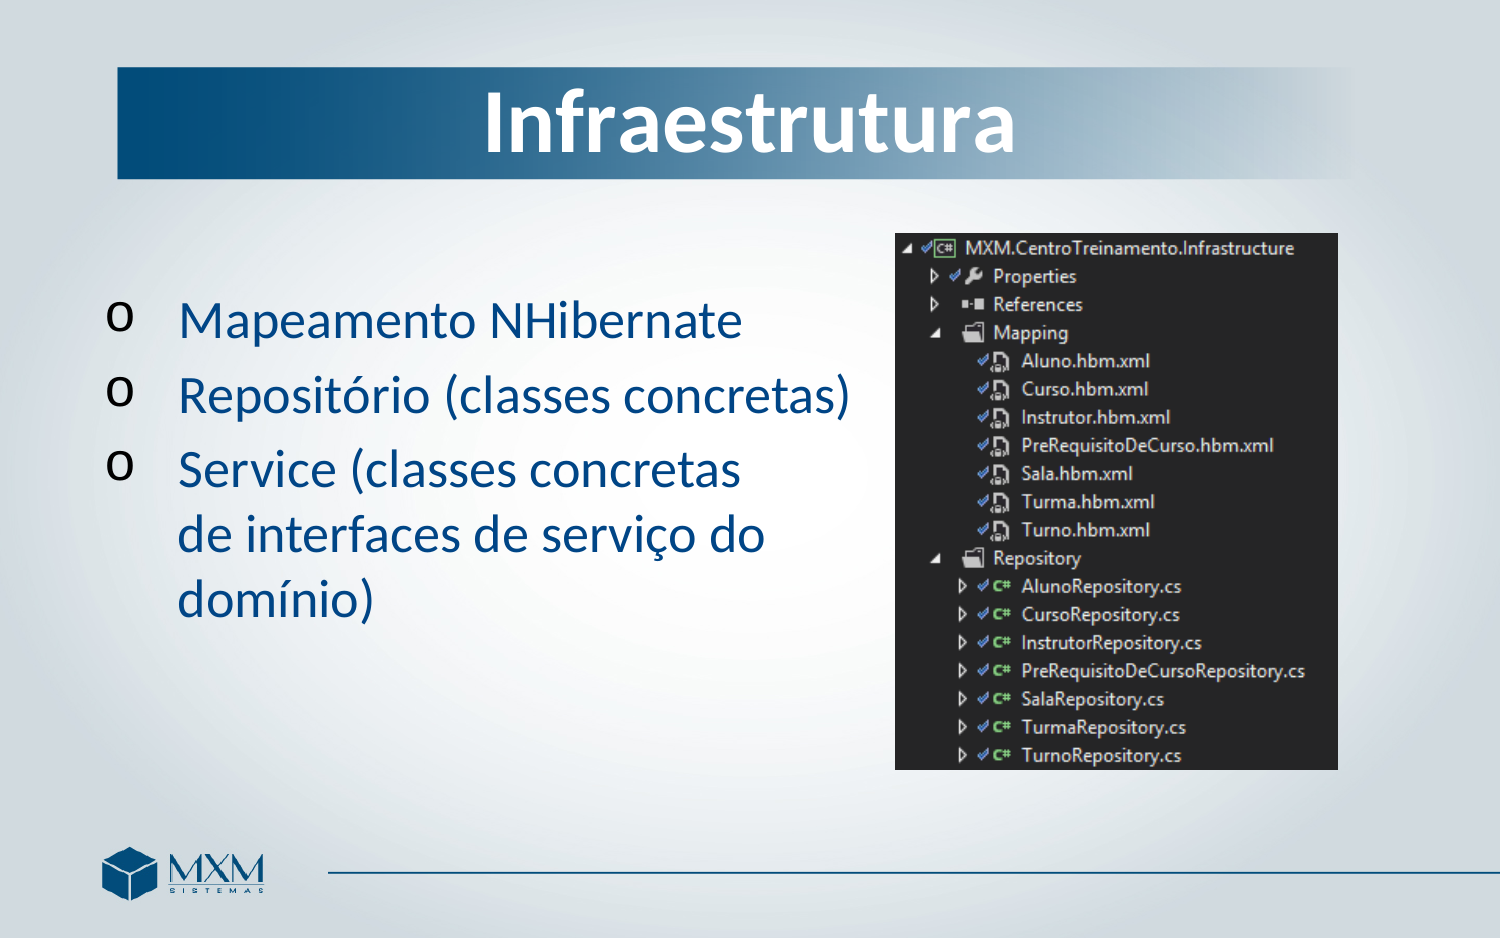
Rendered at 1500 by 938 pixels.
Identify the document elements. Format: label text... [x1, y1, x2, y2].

text_box Repositório (classes concretas) [88, 351, 875, 433]
text_box Service (classes concretas de interfaces de serviço do domínio) [88, 426, 800, 639]
title Infraestrutura [75, 0, 1426, 234]
picture [895, 233, 1338, 770]
text_box Mapeamento NHibernate [88, 277, 765, 358]
